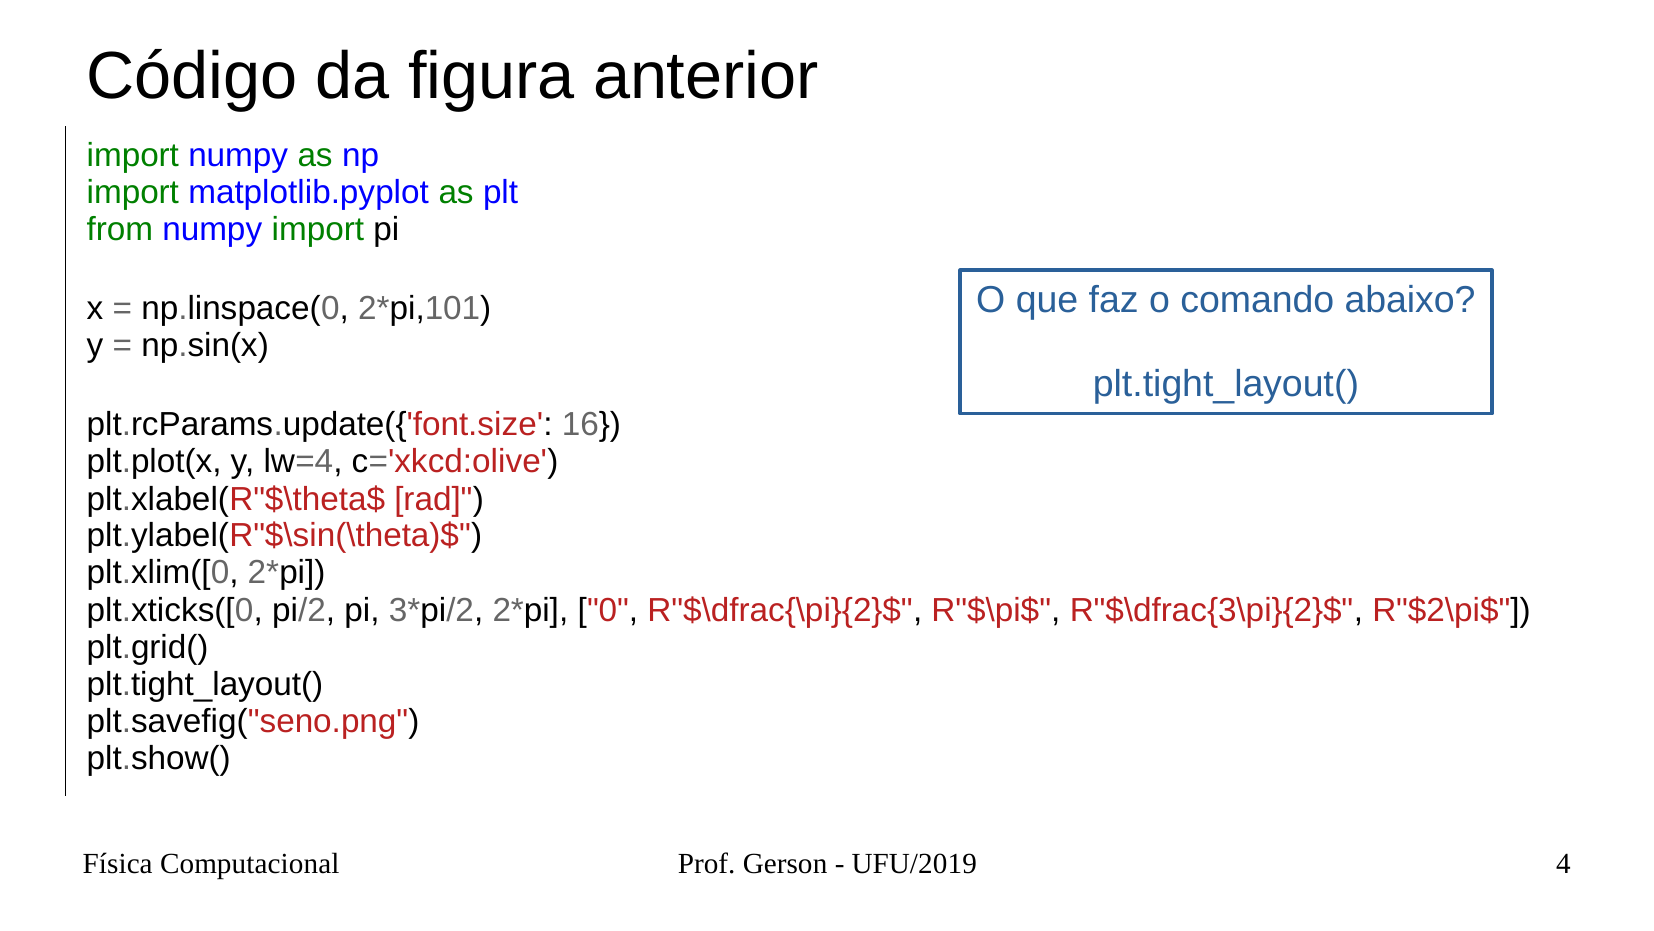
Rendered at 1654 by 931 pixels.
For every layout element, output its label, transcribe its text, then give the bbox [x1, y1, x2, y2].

text_box import numpy as np import matplotlib.pyplot as plt from numpy import pi x = np.linspace(0, 2*pi,101) y = np.sin(x) plt.rcParams.update({'font.size': 16}) plt.plot(x, y, lw=4, c='xkcd:olive') plt.xlabel(R"$\theta$ [rad]") plt.ylabel(R"$\sin(\theta)$") plt.xlim([0, 2*pi]) plt.xticks([0, pi/2, pi, 3*pi/2, 2*pi], ["0", R"$\dfrac{\pi}{2}$", R"$\pi$", R"$\dfrac{3\pi}{2}$", R"$2\pi$"]) plt.grid() plt.tight_layout() plt.savefig("seno.png") plt.show() [71, 129, 1546, 784]
text_box O que faz o comando abaixo? plt.tight_layout() [960, 270, 1492, 414]
text_box Código da figura anterior [71, 31, 835, 121]
